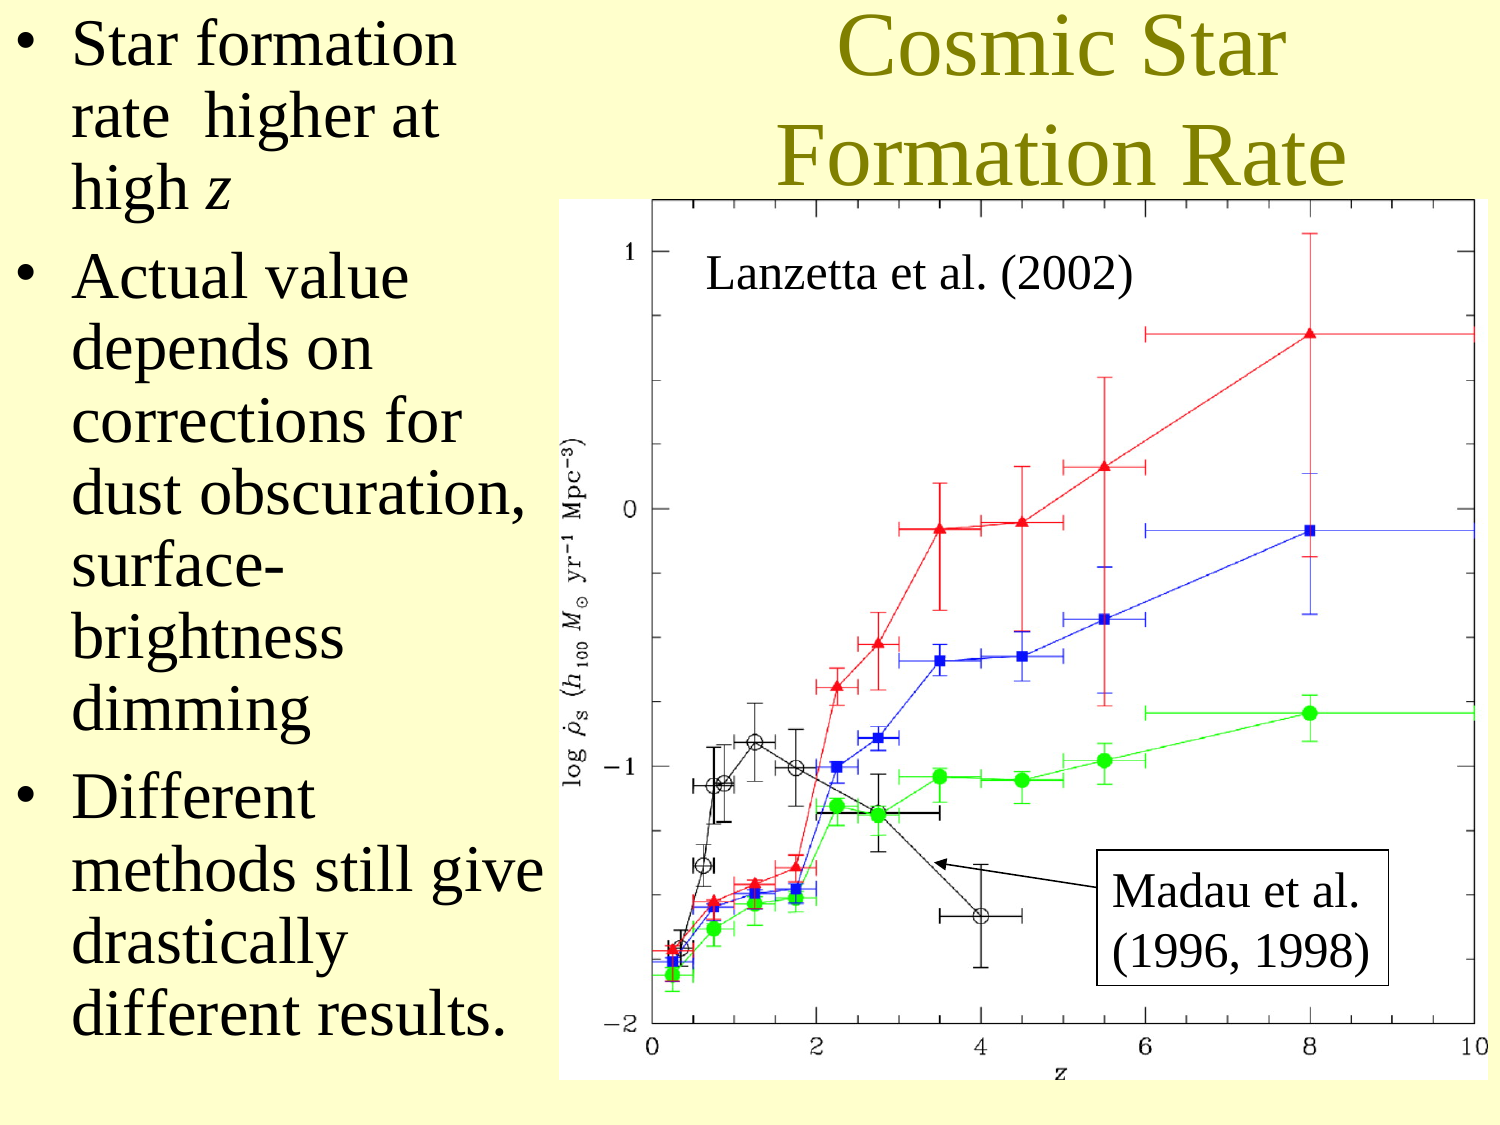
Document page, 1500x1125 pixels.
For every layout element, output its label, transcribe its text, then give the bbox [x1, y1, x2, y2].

picture [559, 199, 1488, 1080]
list Star formation rate higher at high z Actual value depends on corrections for dust obscuration, surface-brightness dimming Different methods still give drastically different results. [0, 0, 563, 1088]
text_box Lanzetta et al. (2002) [690, 231, 1149, 308]
text_box Madau et al. (1996, 1998) [1097, 849, 1389, 986]
title Cosmic Star Formation Rate [624, 0, 1500, 188]
